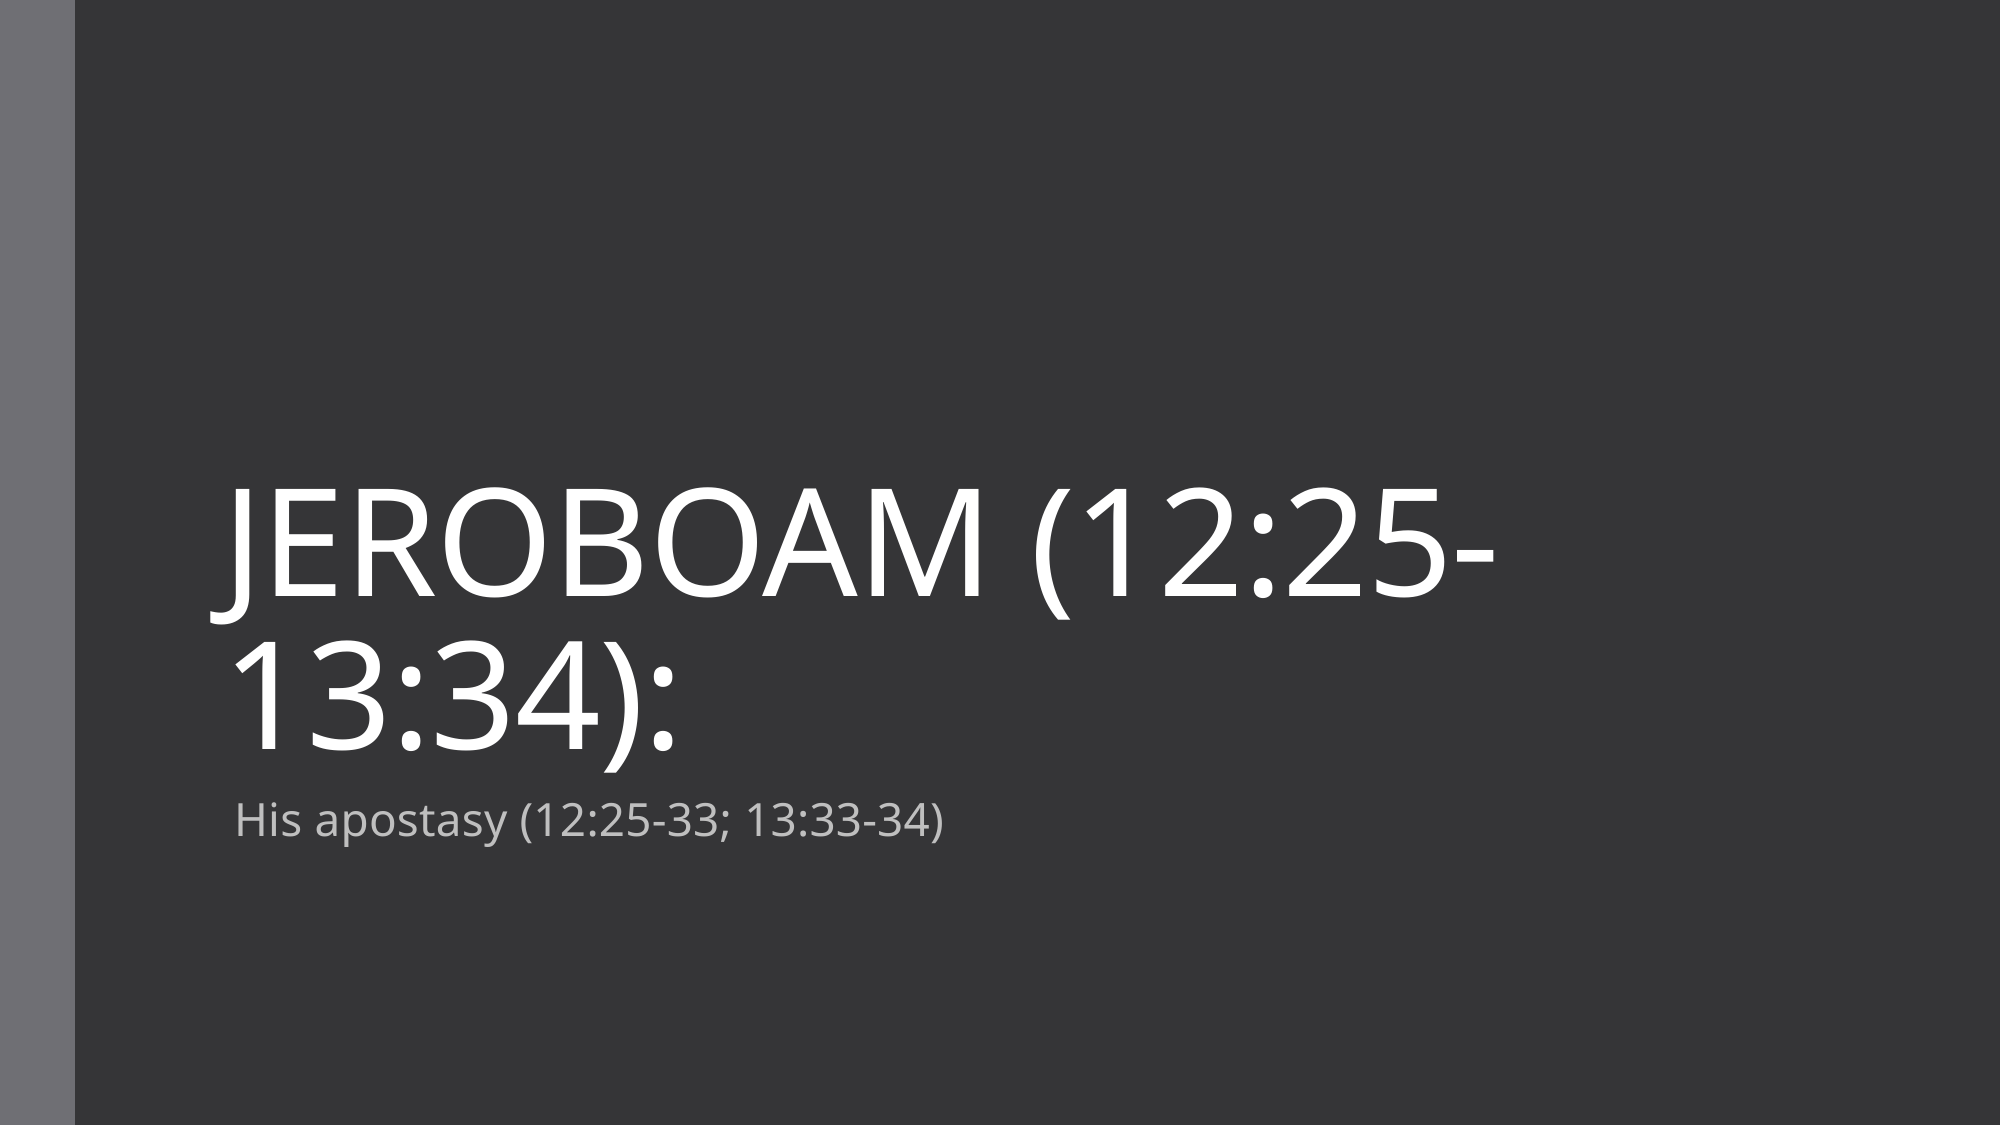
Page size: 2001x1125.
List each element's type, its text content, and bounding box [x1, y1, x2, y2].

title JEROBOAM (12:25-13:34): [206, 124, 1752, 787]
subtitle His apostasy (12:25-33; 13:33-34) [206, 787, 1752, 1066]
